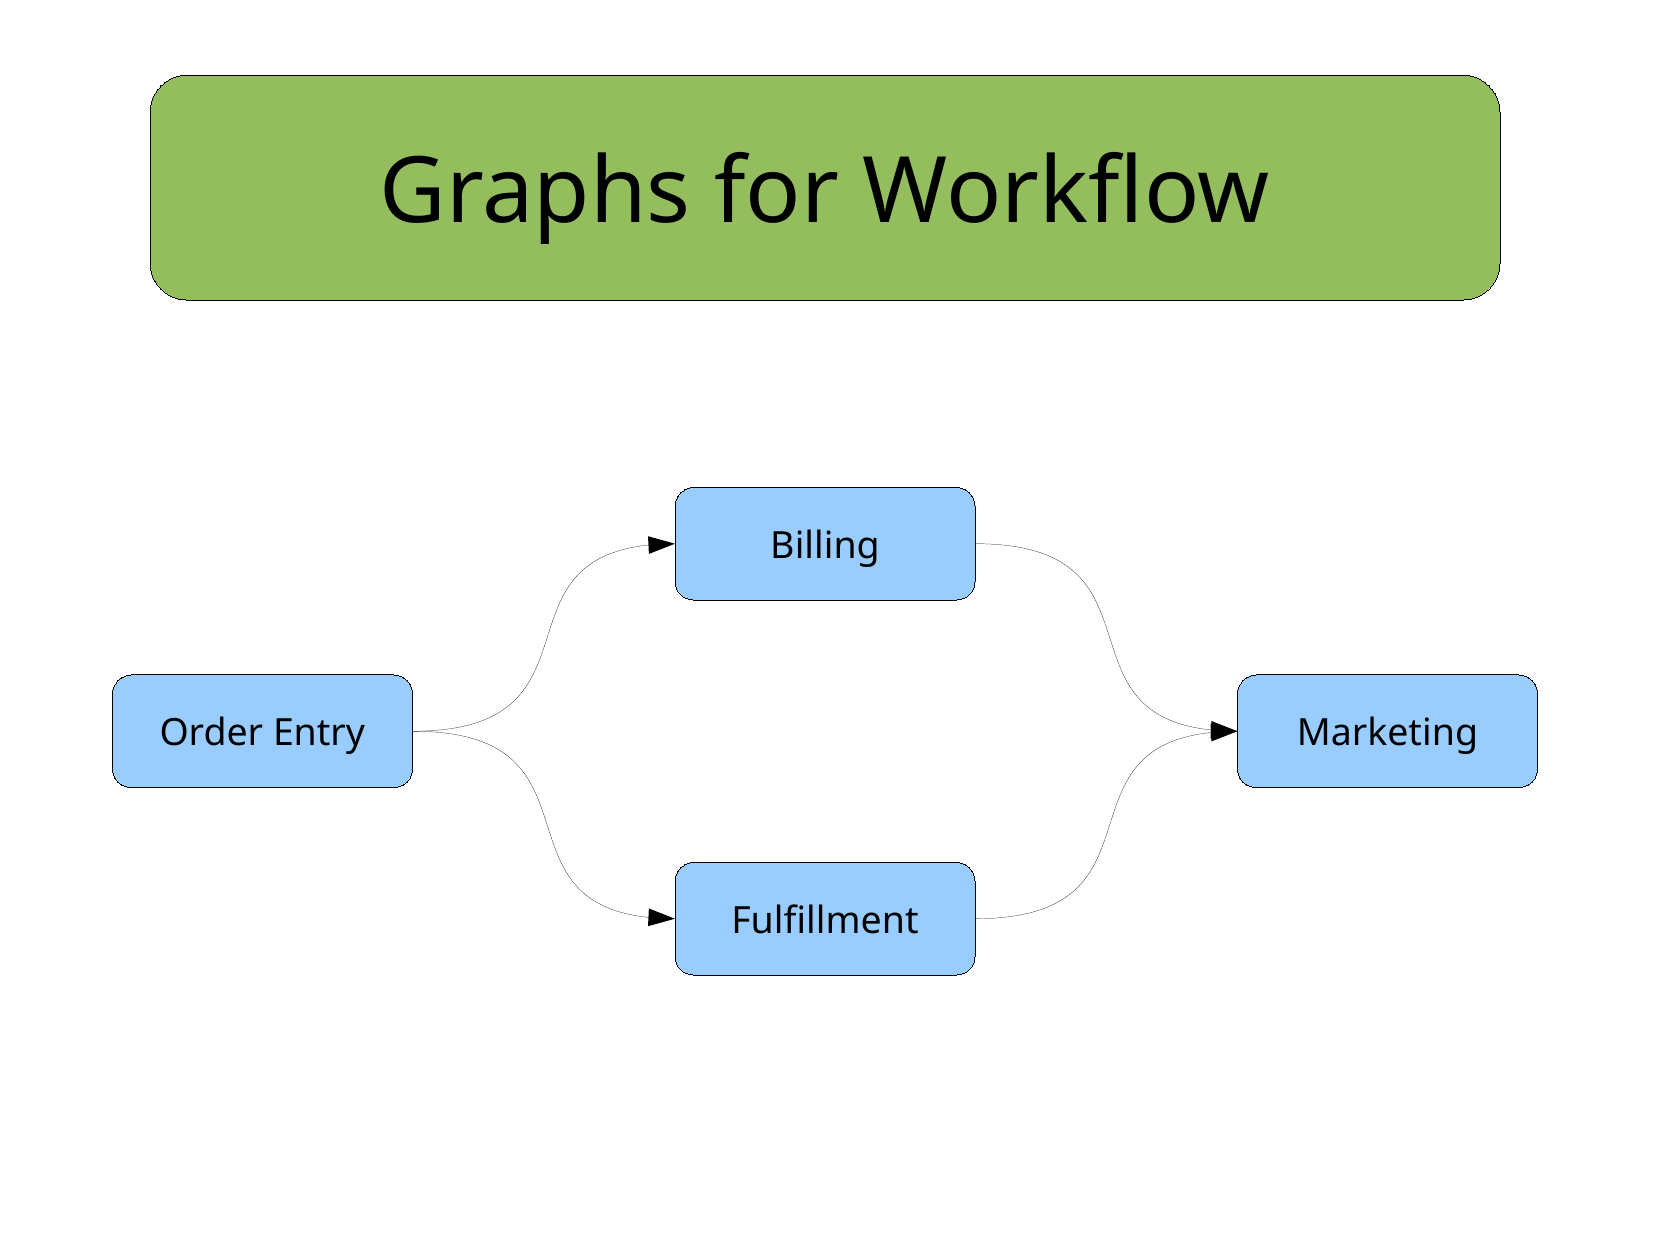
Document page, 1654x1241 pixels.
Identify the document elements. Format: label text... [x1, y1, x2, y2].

text_box Marketing [1237, 674, 1538, 788]
text_box Fulfillment [675, 862, 976, 976]
text_box Graphs for Workflow [150, 75, 1501, 301]
text_box Order Entry [112, 674, 413, 788]
text_box Billing [675, 487, 976, 601]
